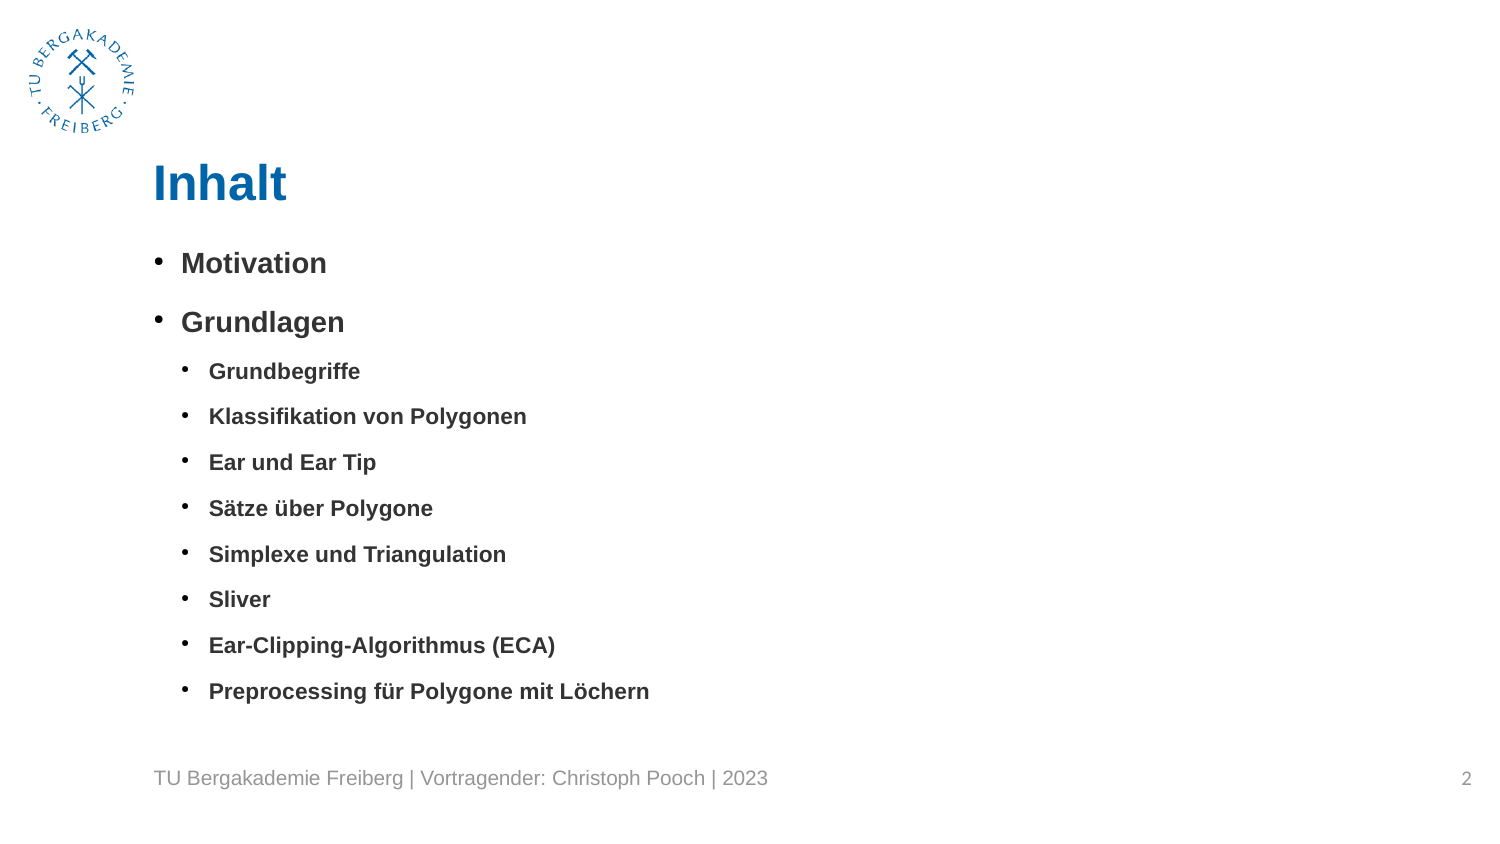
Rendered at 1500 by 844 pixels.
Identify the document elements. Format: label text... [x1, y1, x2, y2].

footer TU Bergakademie Freiberg | Vortragender: Christoph Pooch | 2023 [153, 764, 1353, 824]
list Motivation Grundlagen Grundbegriffe Klassifikation von Polygonen Ear und Ear Tip Sätze über Polygone Simplexe und Triangulation Sliver Ear-Clipping-Algorithmus (ECA) Preprocessing für Polygone mit Löchern [153, 244, 1353, 709]
picture [29, 29, 134, 133]
slide_number 44 [1352, 764, 1473, 825]
list Inhalt [153, 150, 1353, 221]
